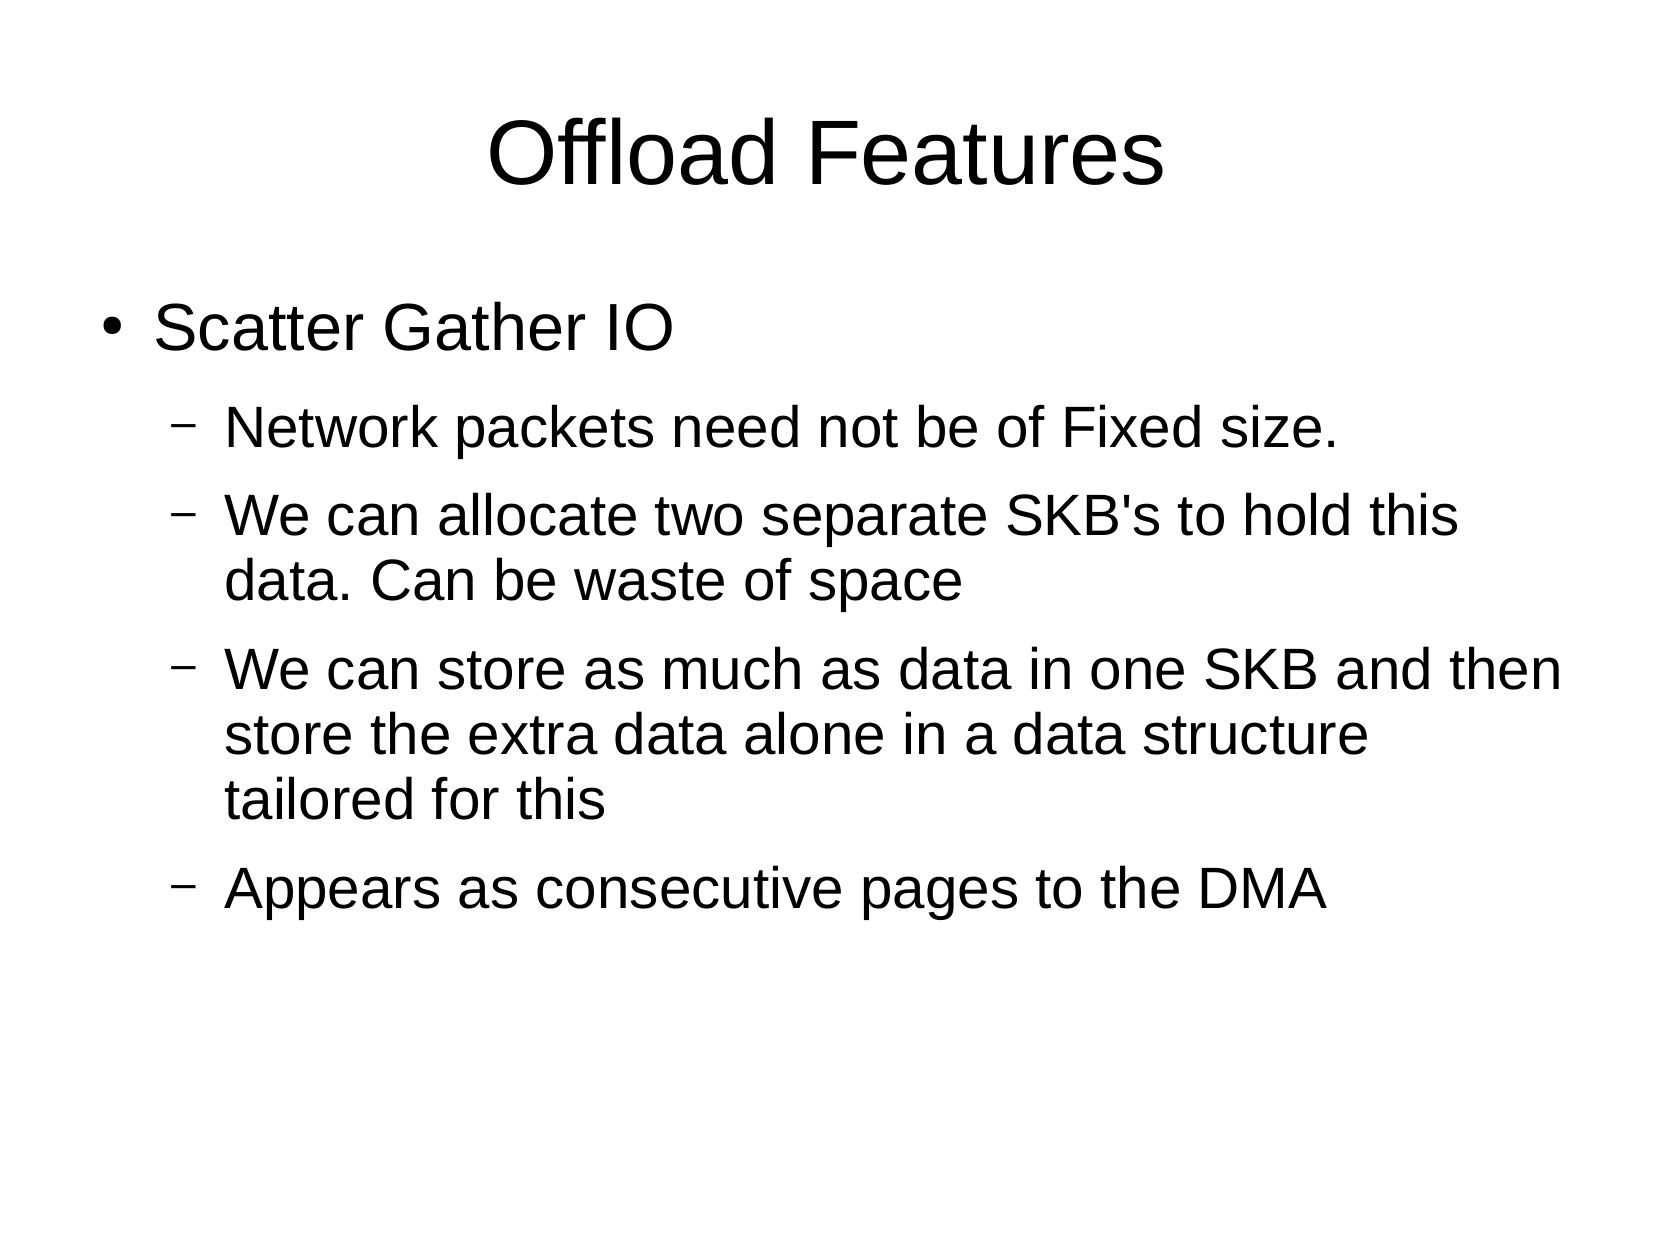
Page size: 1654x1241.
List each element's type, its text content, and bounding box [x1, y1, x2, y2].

title Offload Features [82, 49, 1571, 257]
list Scatter Gather IO Network packets need not be of Fixed size. We can allocate two separate SKB's to hold this data. Can be waste of space We can store as much as data in one SKB and then store the extra data alone in a data structure tailored for this Appears as consecutive pages to the DMA [82, 290, 1571, 1010]
